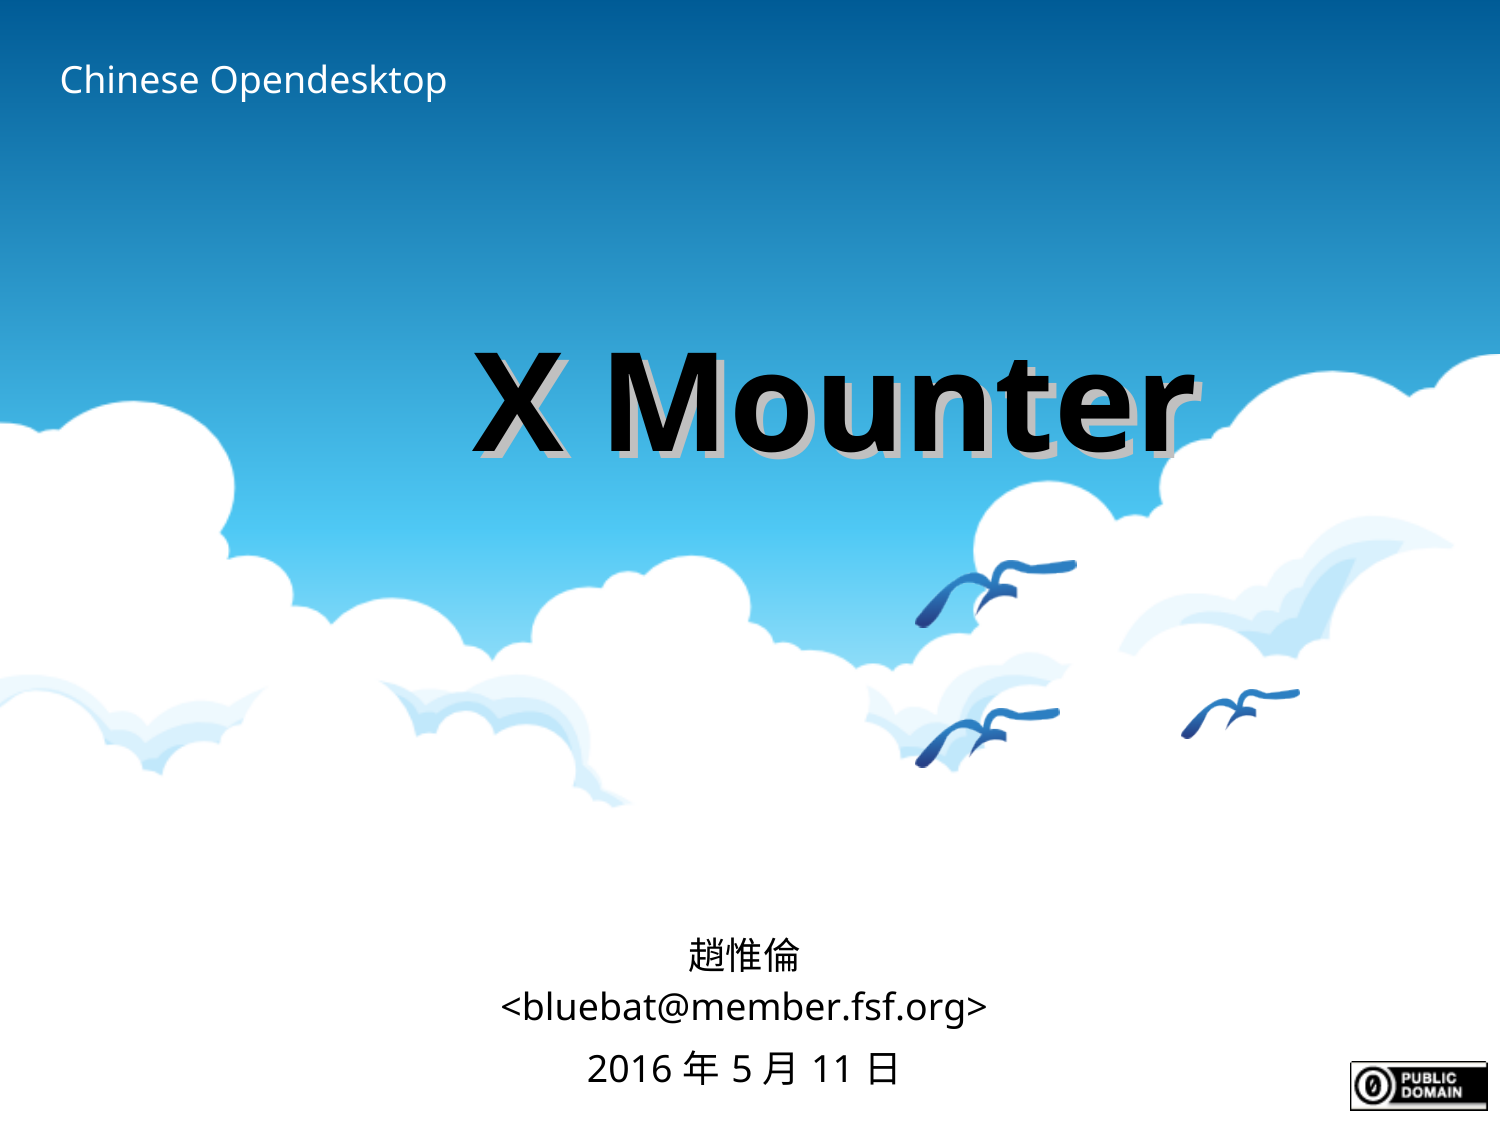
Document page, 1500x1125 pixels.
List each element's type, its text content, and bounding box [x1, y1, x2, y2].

picture [0, 354, 1500, 1125]
text_box 趙惟倫 <bluebat@member.fsf.org> 2016年5月11日 [408, 918, 1124, 1090]
title X Mounter [457, 281, 1226, 501]
text_box Chinese Opendesktop [44, 45, 1208, 113]
